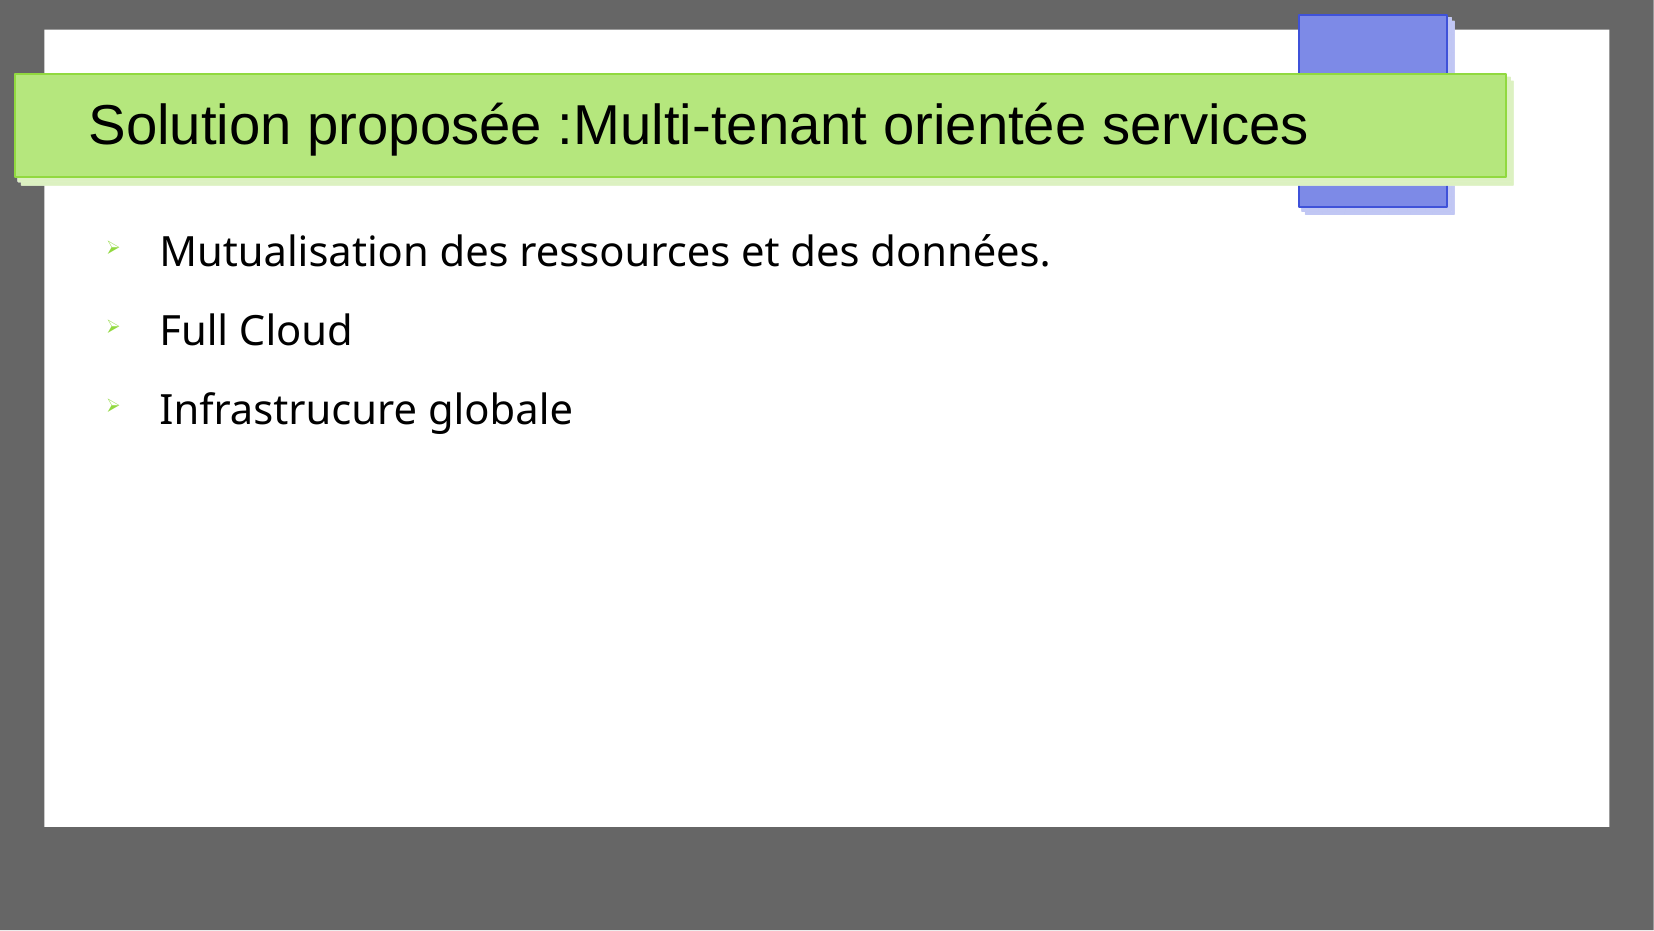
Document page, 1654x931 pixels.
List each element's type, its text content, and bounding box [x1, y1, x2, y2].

title Solution proposée :Multi-tenant orientée services [88, 73, 1506, 178]
list Mutualisation des ressources et des données. Full Cloud Infrastrucure globale [88, 221, 1565, 813]
